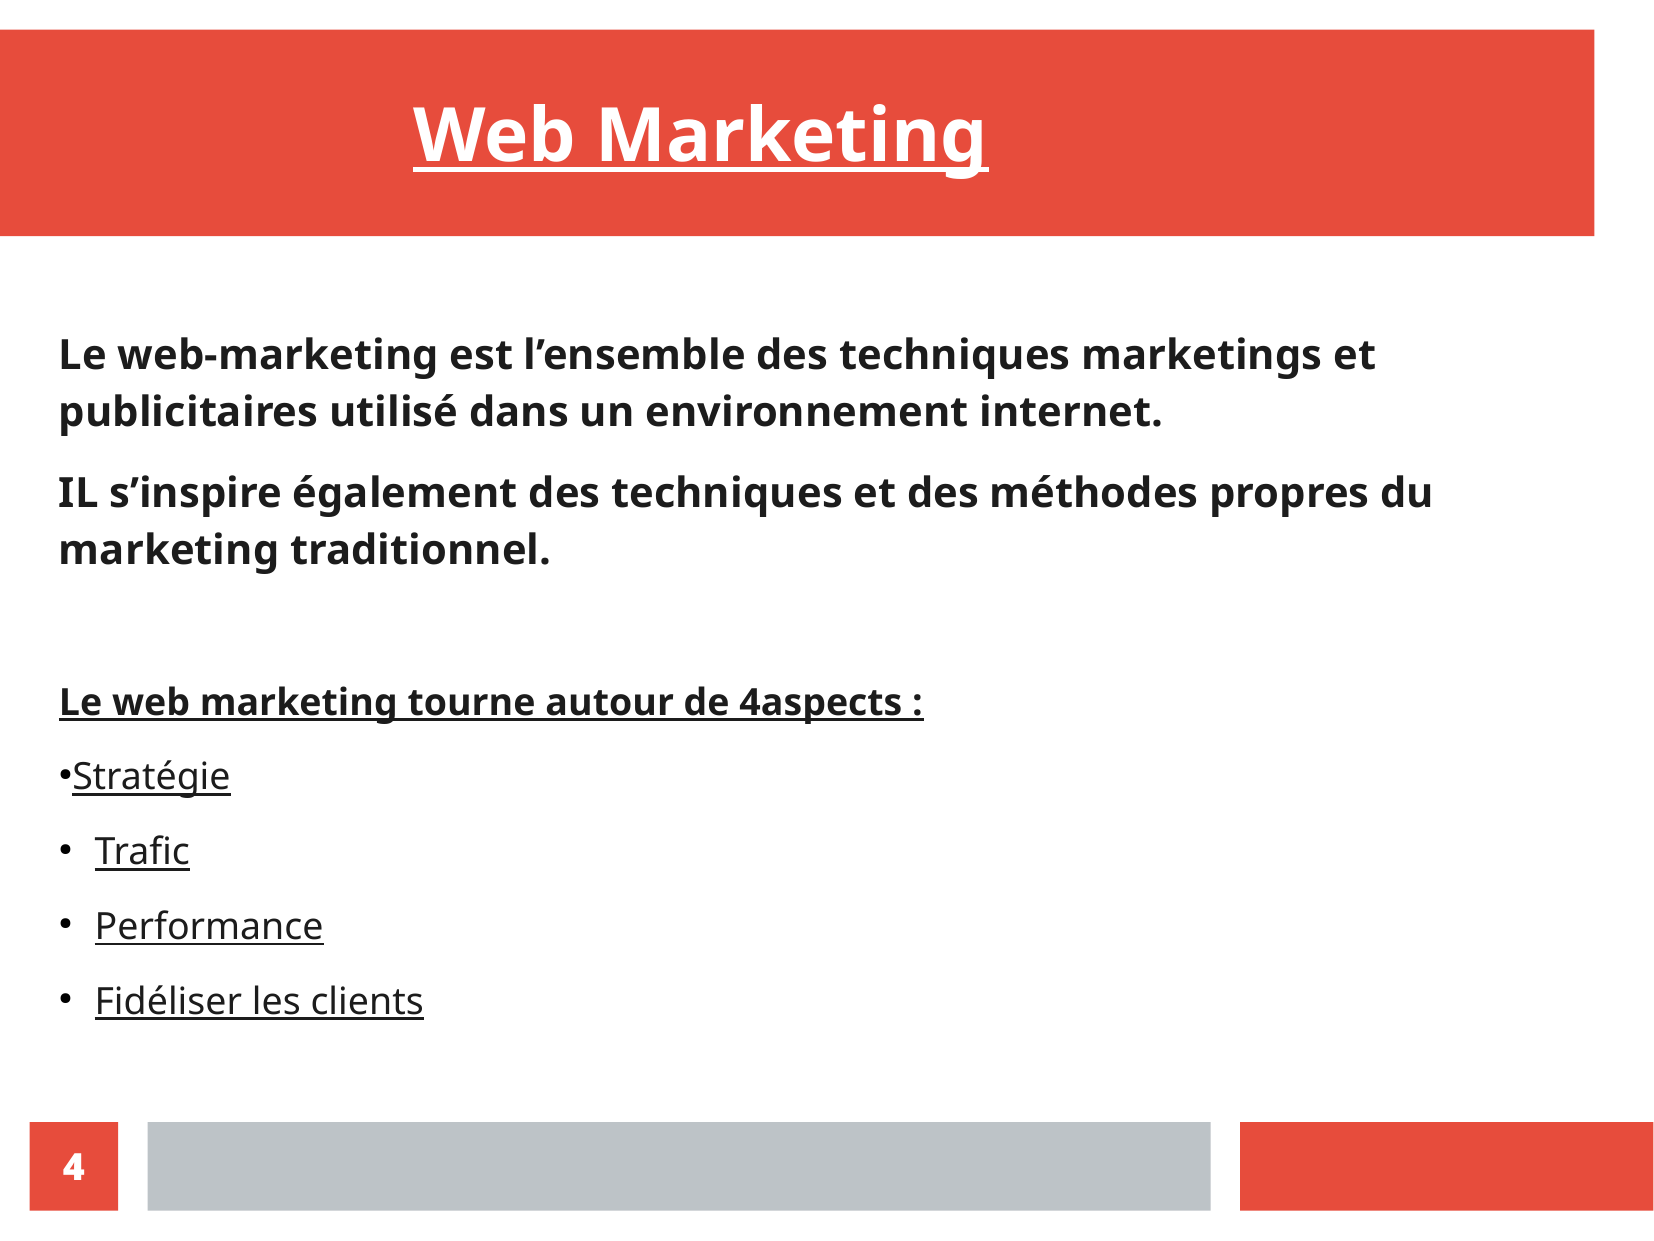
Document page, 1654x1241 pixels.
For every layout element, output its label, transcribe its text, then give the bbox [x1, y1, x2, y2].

list Le web-marketing est l’ensemble des techniques marketings et publicitaires utilisé dans un environnement internet. IL s’inspire également des techniques et des méthodes propres du marketing traditionnel. Le web marketing tourne autour de 4aspects : Stratégie Trafic Performance Fidéliser les clients [59, 324, 1565, 1093]
title Web Marketing [200, 35, 1406, 184]
